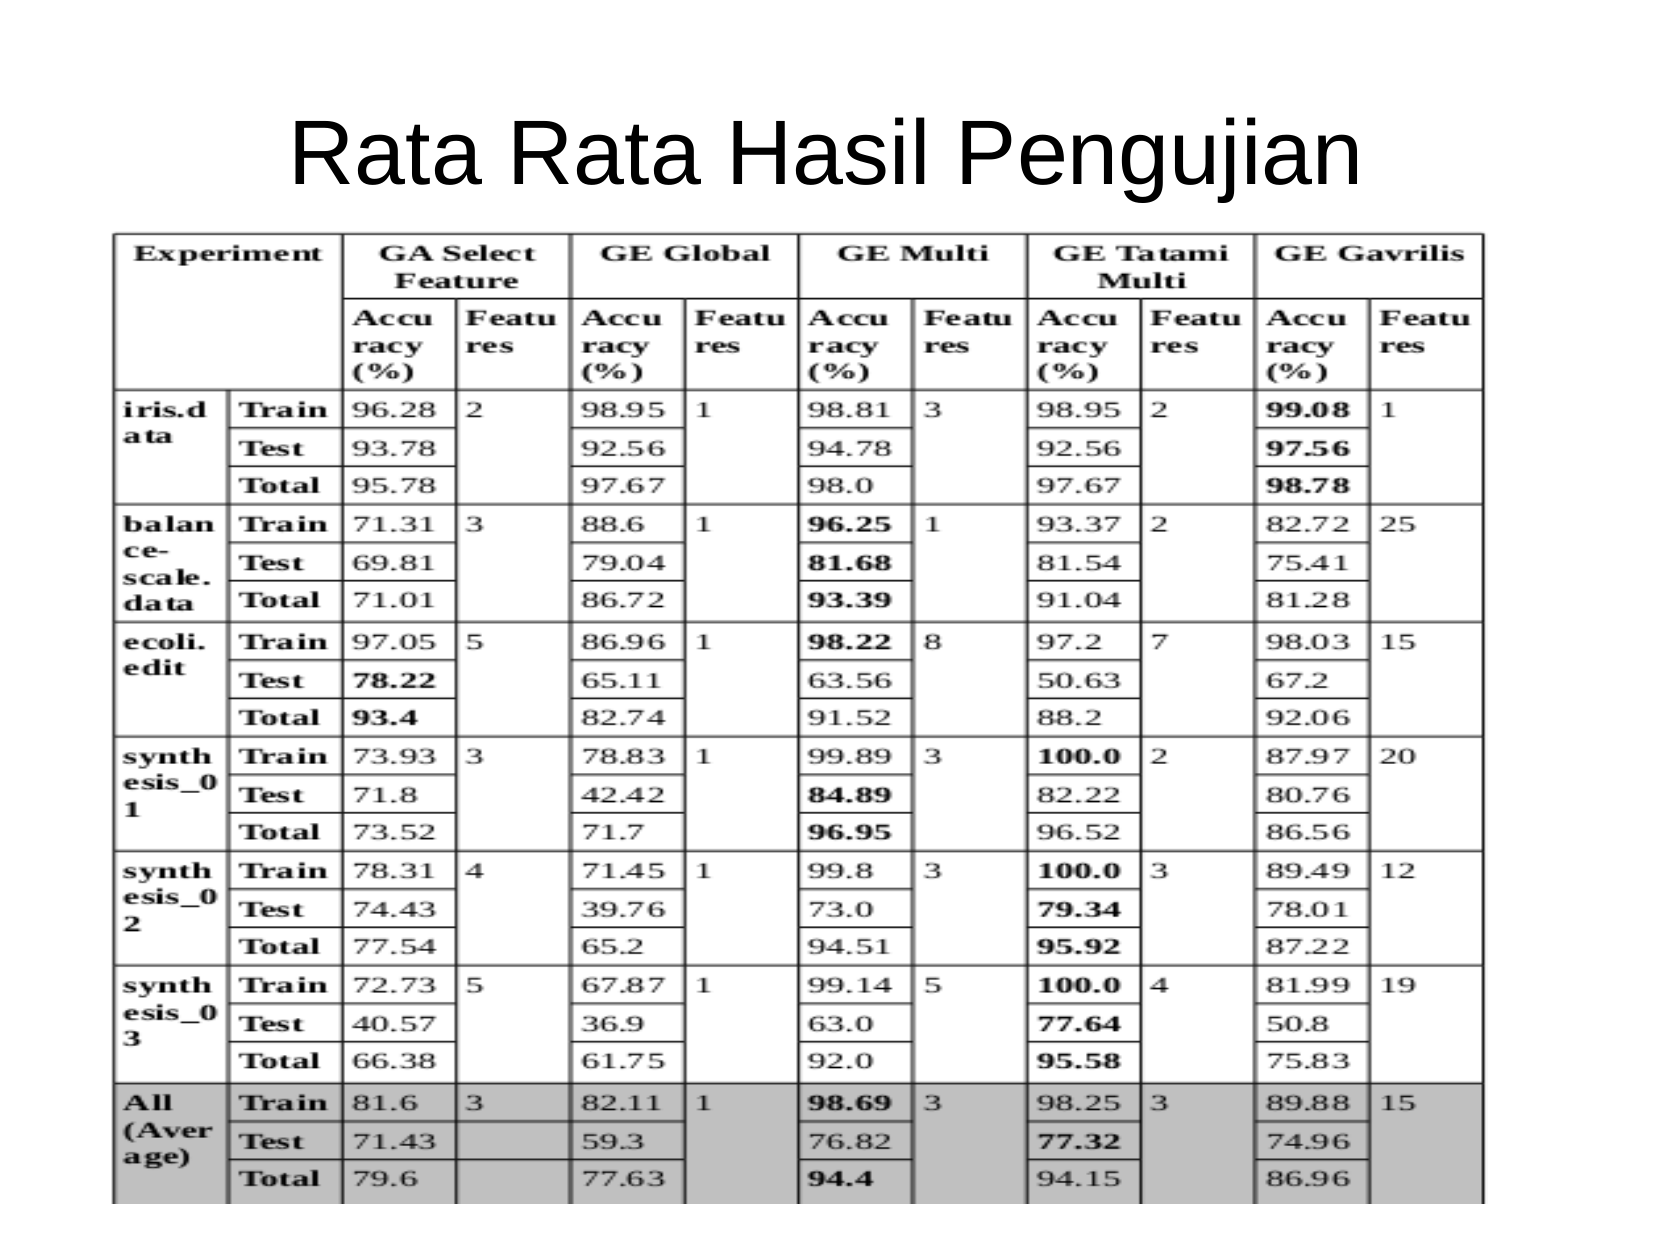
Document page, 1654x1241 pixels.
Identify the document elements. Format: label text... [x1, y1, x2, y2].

picture [100, 224, 1488, 1204]
title Rata Rata Hasil Pengujian [82, 49, 1571, 257]
